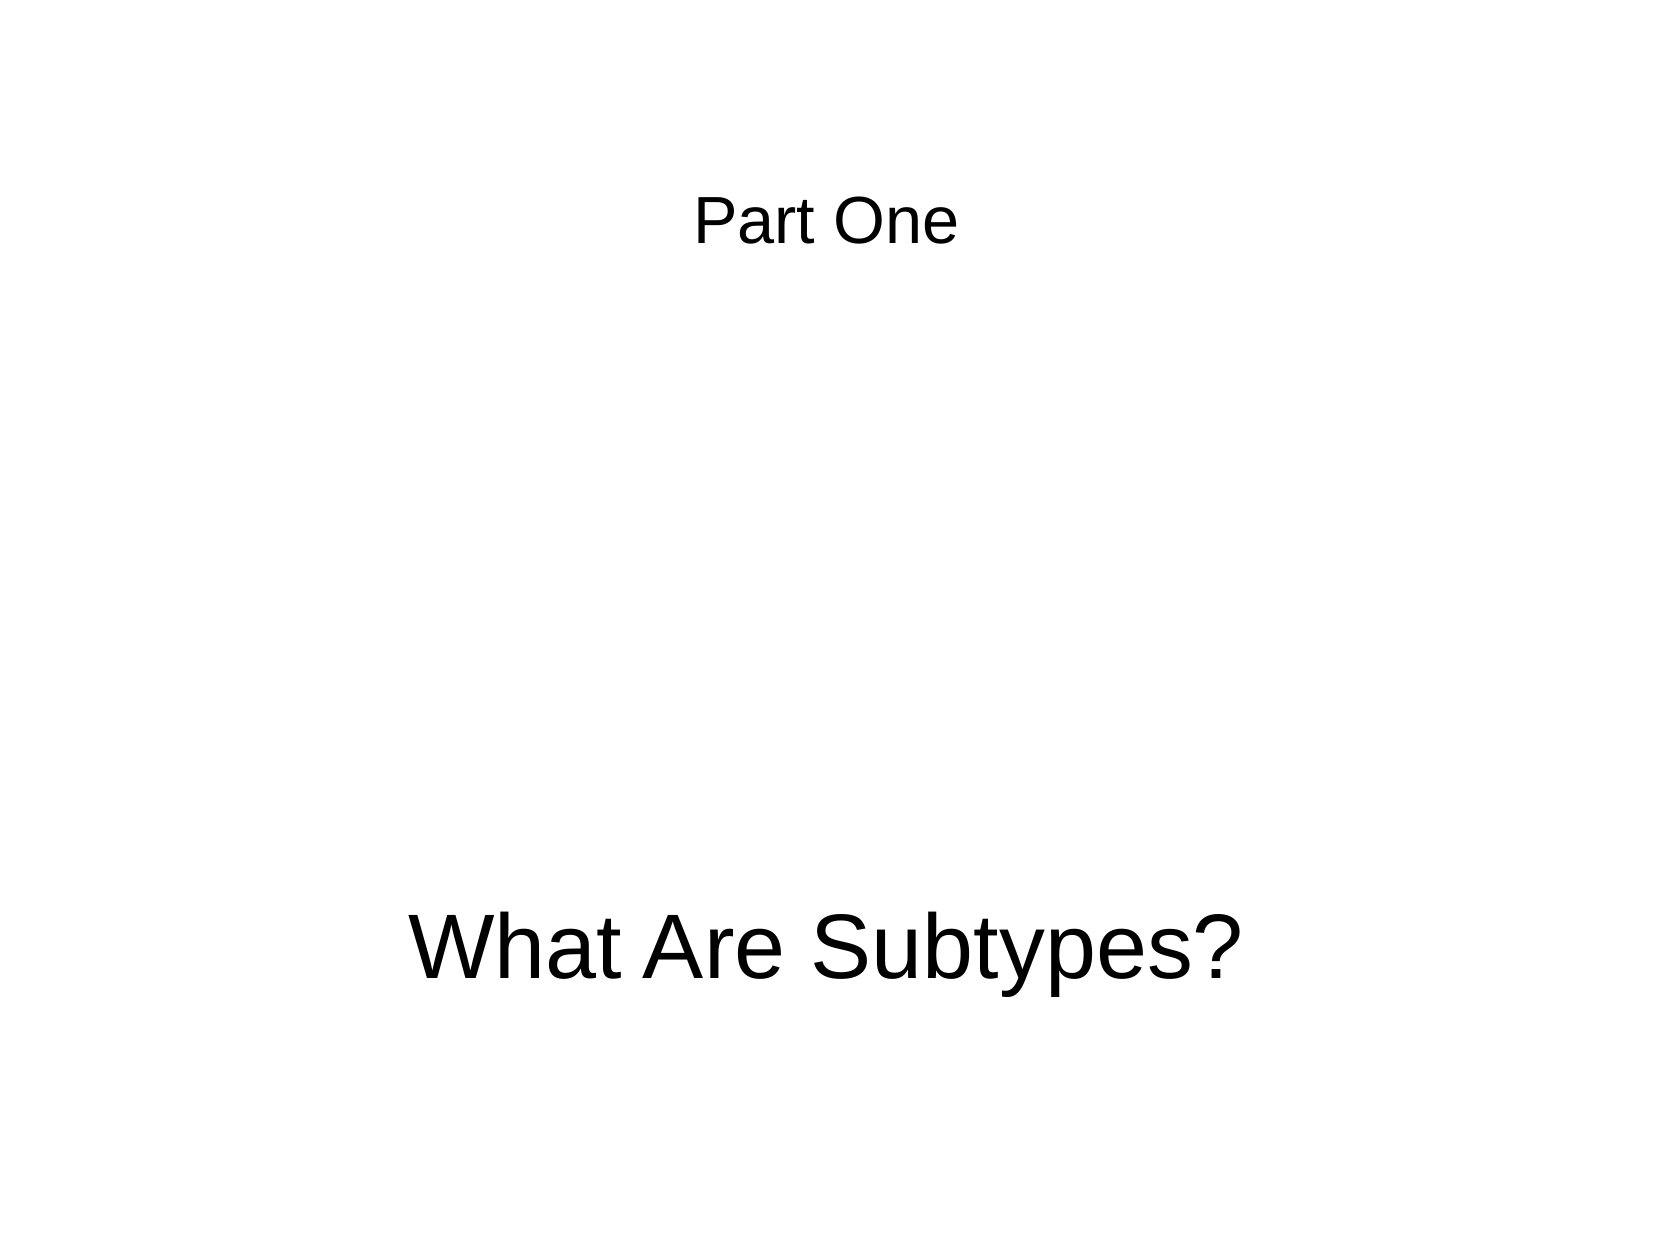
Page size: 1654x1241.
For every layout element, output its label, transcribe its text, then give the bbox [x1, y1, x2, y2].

subtitle Part One [82, 51, 1571, 391]
title What Are Subtypes? [82, 842, 1571, 1051]
